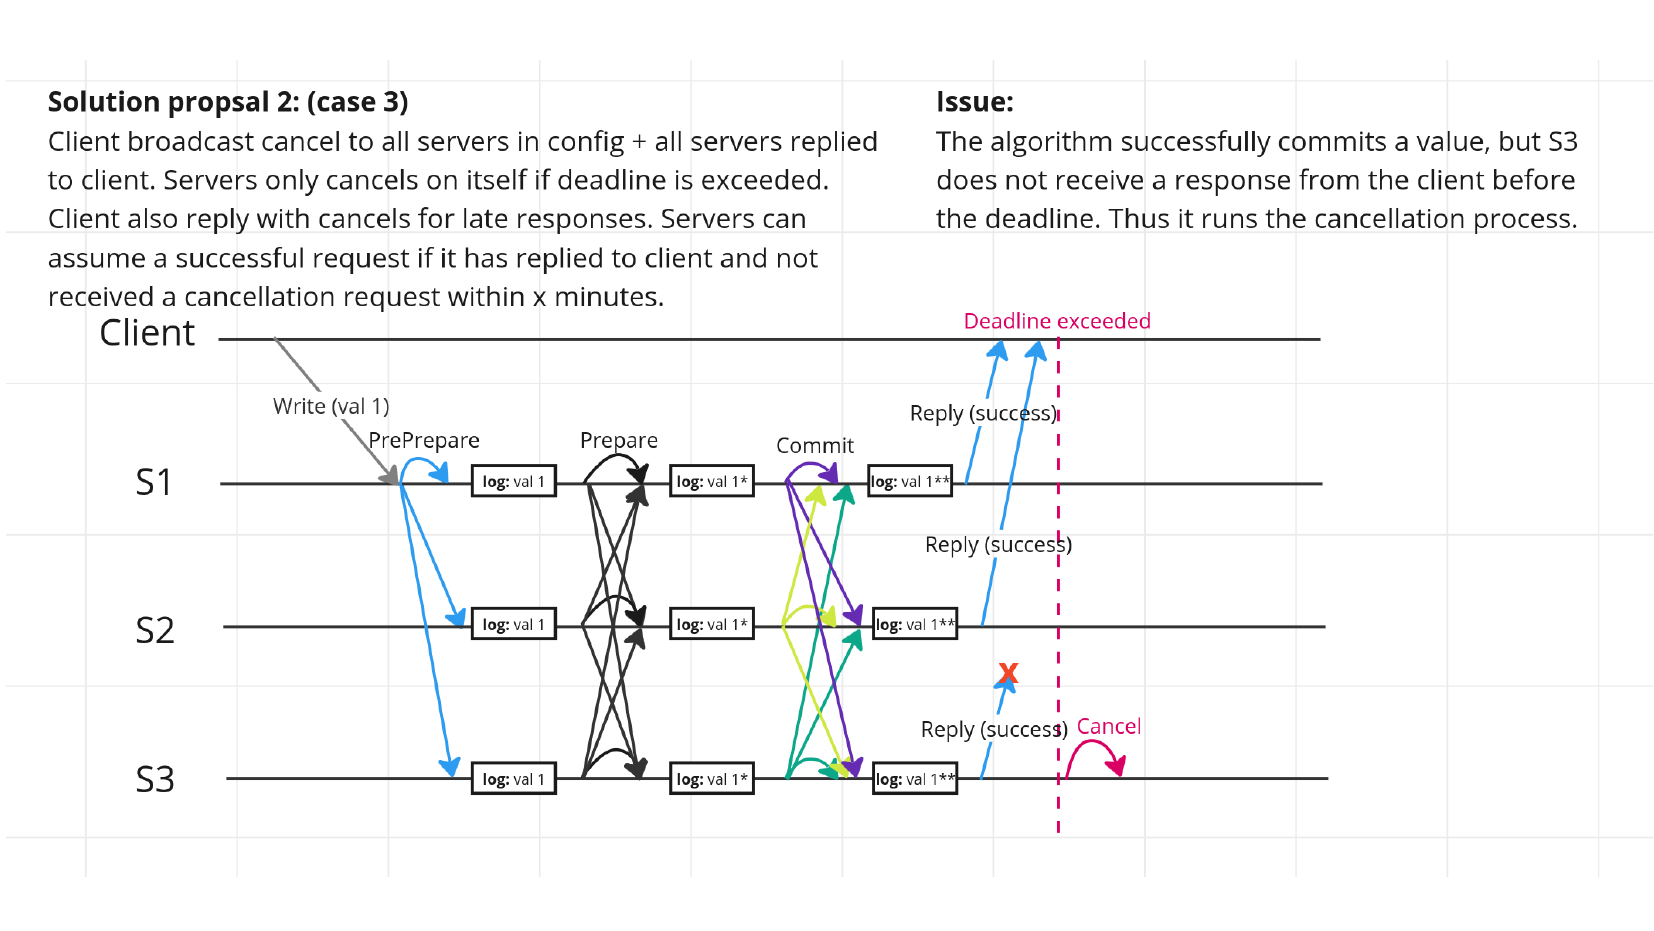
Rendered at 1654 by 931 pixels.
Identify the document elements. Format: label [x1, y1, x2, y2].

picture [6, 60, 1654, 878]
